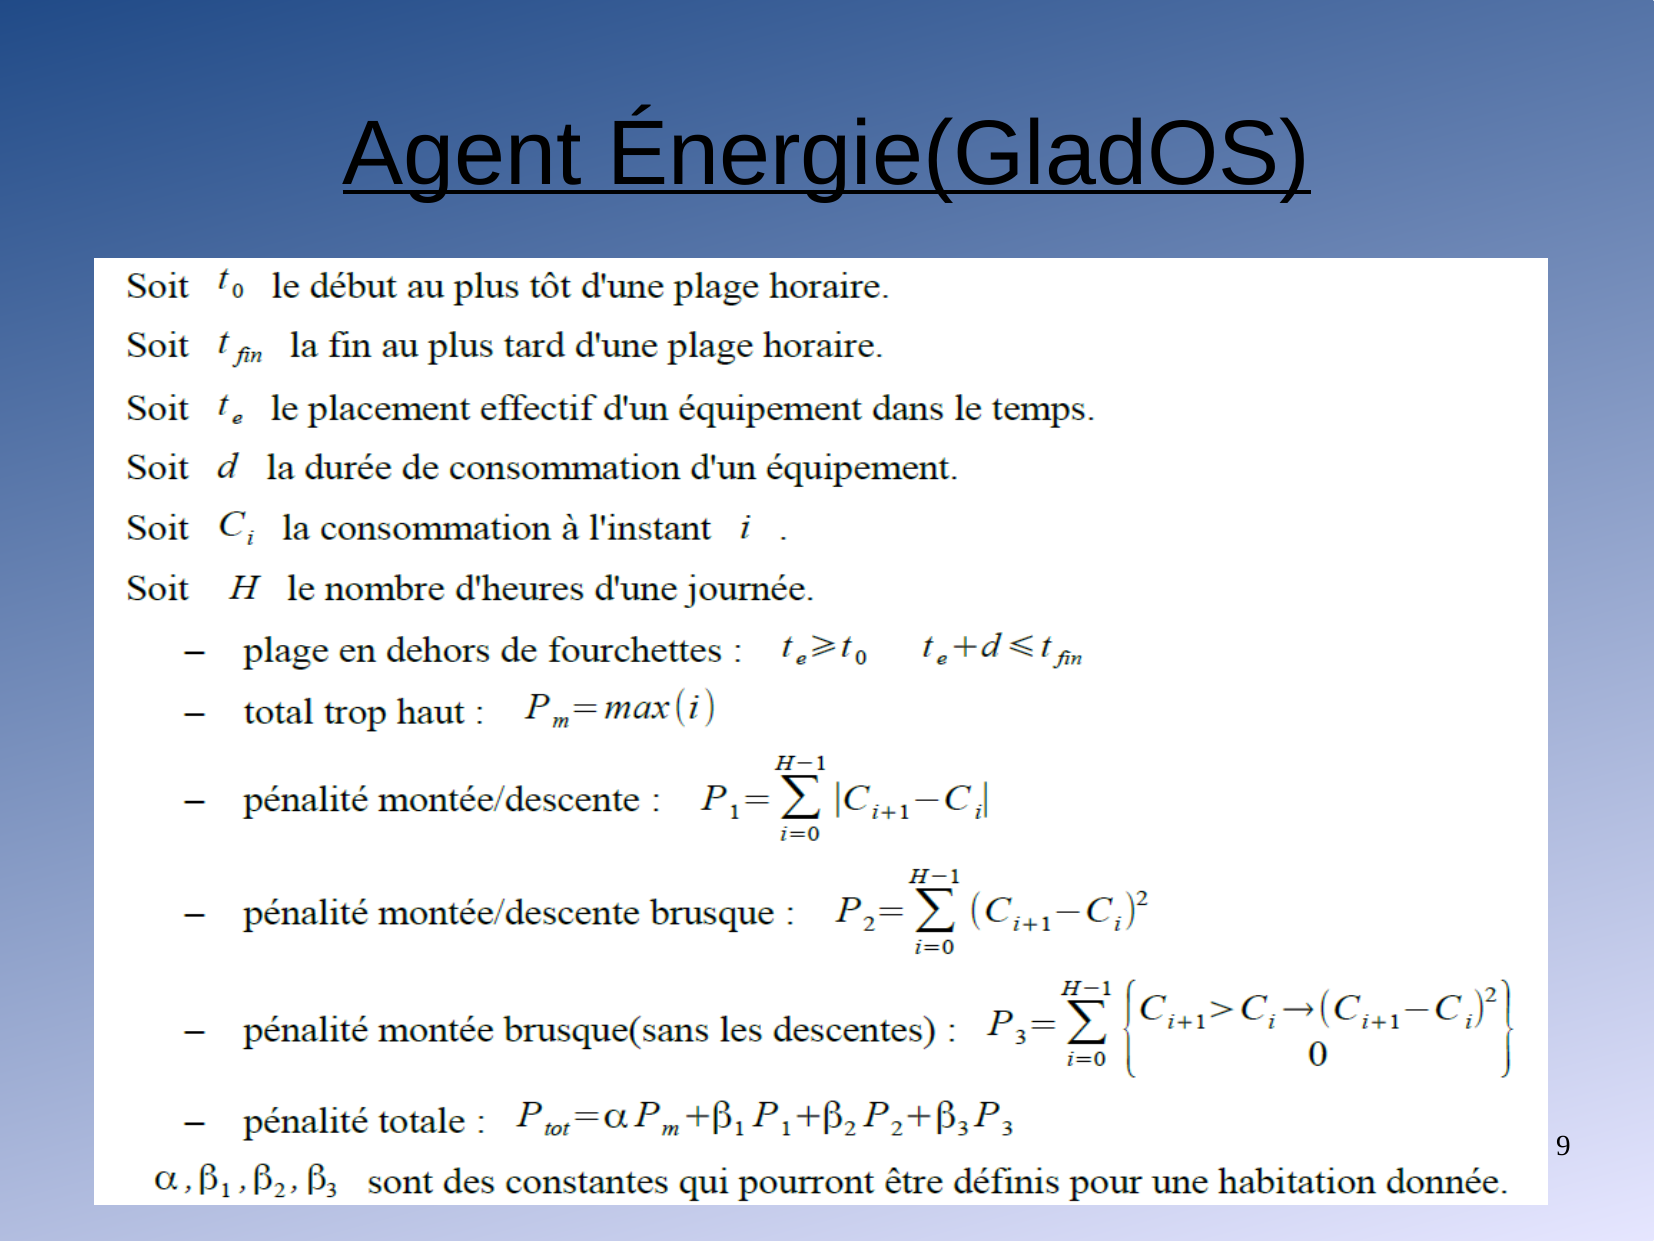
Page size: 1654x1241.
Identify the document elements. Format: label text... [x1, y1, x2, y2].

title Agent Énergie(GladOS) [82, 49, 1571, 257]
picture [94, 258, 1548, 1205]
